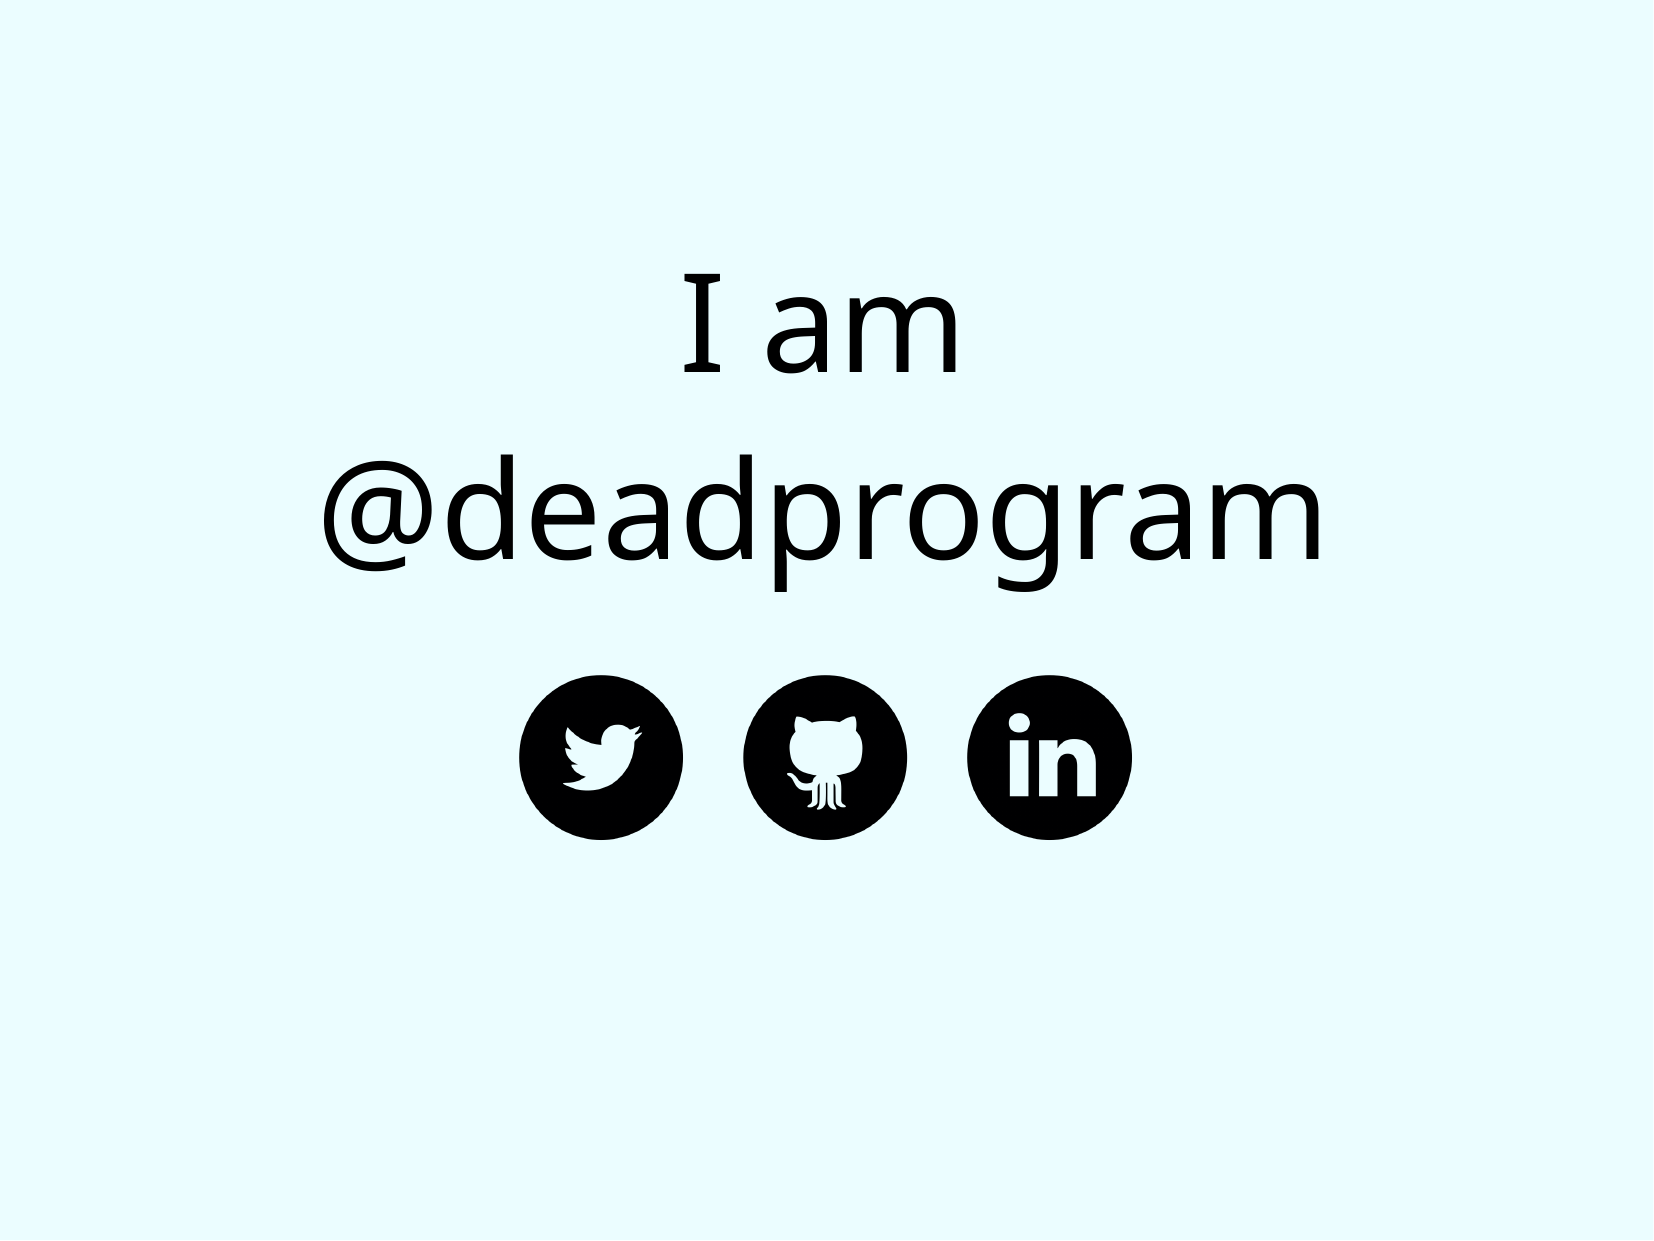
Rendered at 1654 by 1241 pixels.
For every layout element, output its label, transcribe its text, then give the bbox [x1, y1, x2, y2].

picture [735, 664, 918, 848]
text_box I am @deadprogram [79, 80, 1568, 601]
text_box [75, 605, 1564, 1126]
picture [508, 664, 691, 848]
picture [956, 664, 1140, 848]
